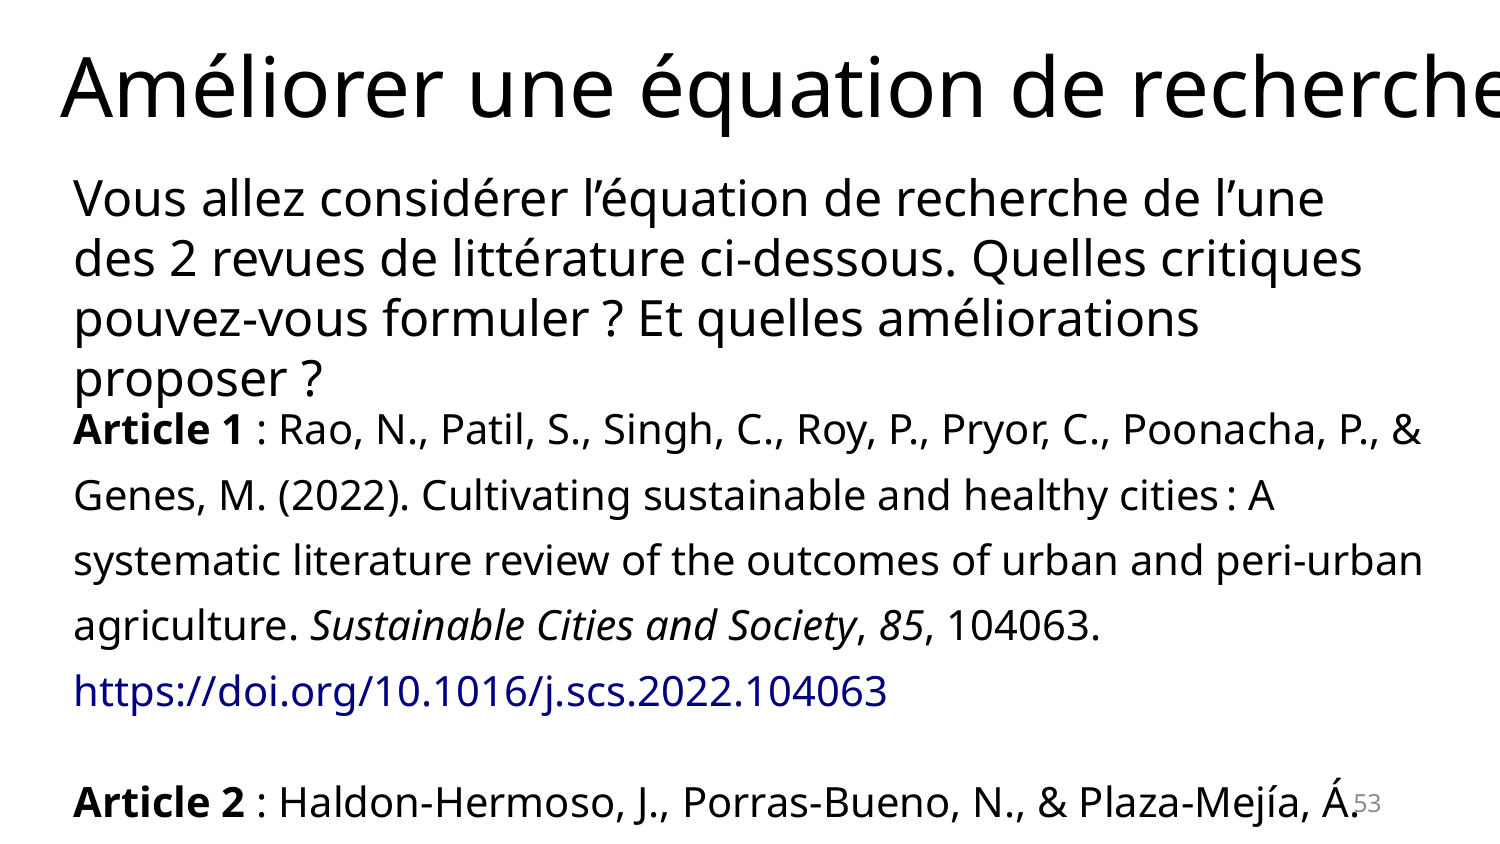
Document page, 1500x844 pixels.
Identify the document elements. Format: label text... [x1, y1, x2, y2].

text_box Vous allez considérer l’équation de recherche de l’une des 2 revues de littérature ci-dessous. Quelles critiques pouvez-vous formuler ? Et quelles améliorations proposer ? [58, 159, 1405, 383]
text_box Article 1 : Rao, N., Patil, S., Singh, C., Roy, P., Pryor, C., Poonacha, P., & Genes, M. (2022). Cultivating sustainable and healthy cities : A systematic literature review of the outcomes of urban and peri-urban agriculture. Sustainable Cities and Society, 85, 104063. https://doi.org/10.1016/j.scs.2022.104063 Article 2 : Haldon-Hermoso, J., Porras-Bueno, N., & Plaza-Mejía, Á. (2025). Diving into residents’ pro-tourism behaviour : A literature review. European Journal of Tourism Research, 40, 4017. https://doi.org/10.54055/ejtr.v40i.3636 [58, 383, 1500, 829]
title Améliorer une équation de recherche [45, 9, 1500, 173]
